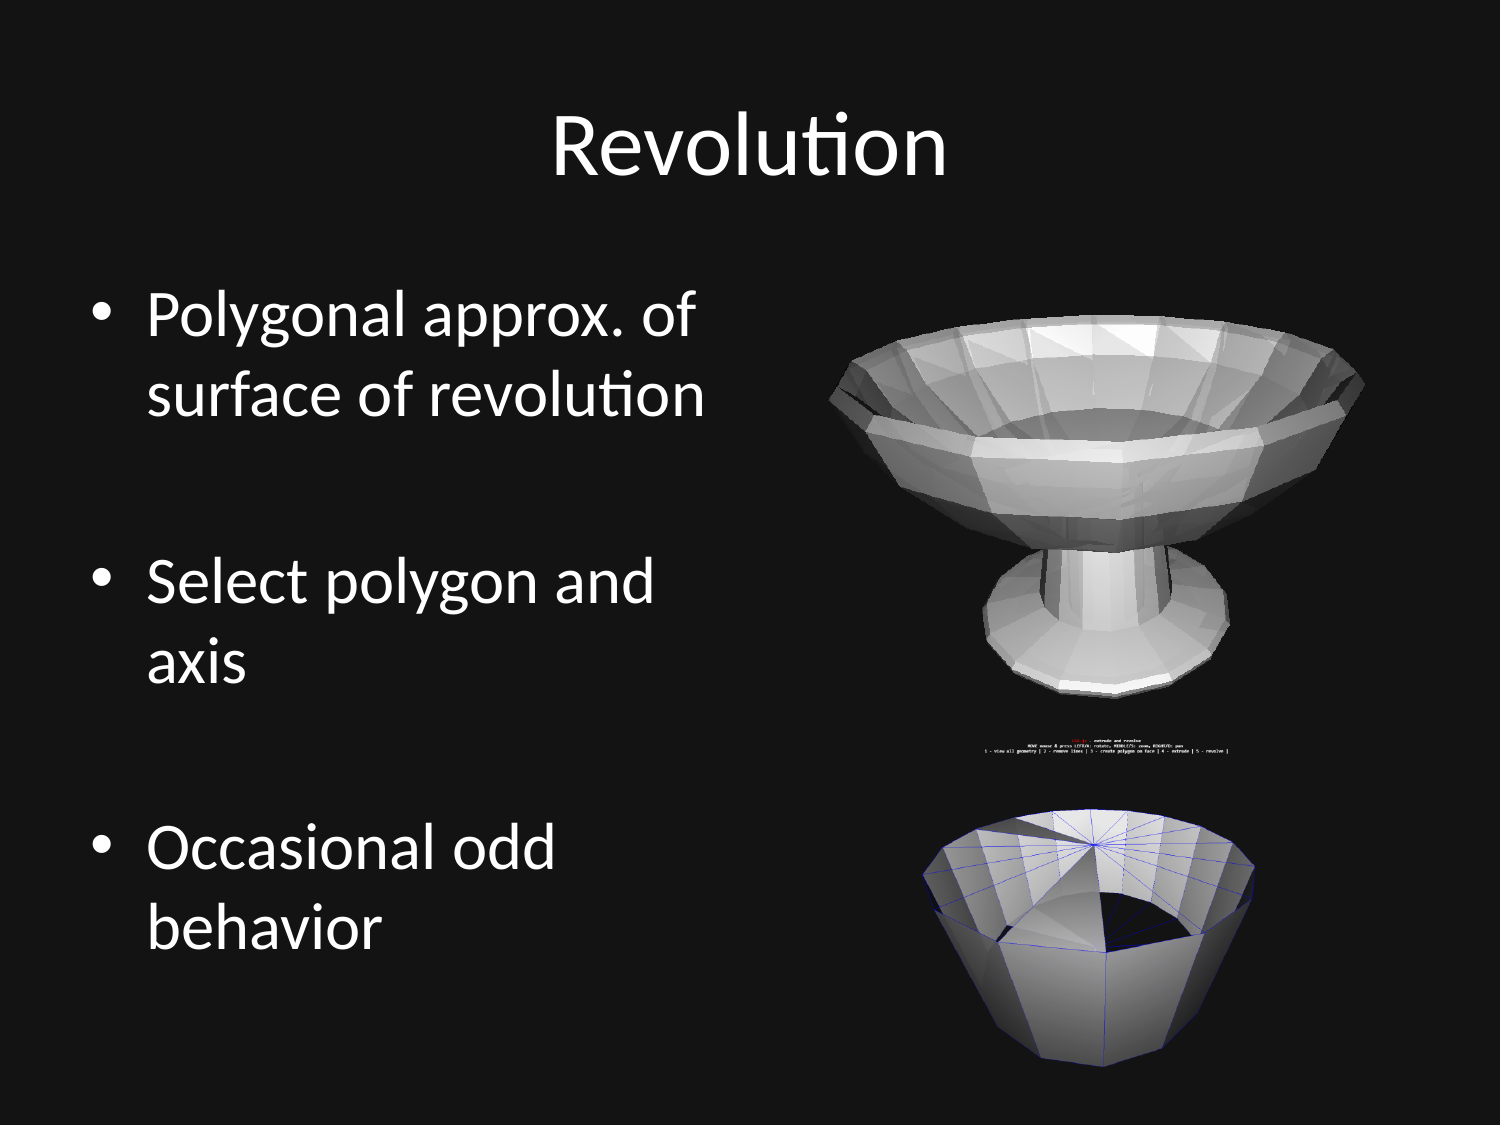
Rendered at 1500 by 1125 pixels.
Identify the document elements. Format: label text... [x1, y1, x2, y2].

picture [787, 200, 1421, 720]
list Polygonal approx. of surface of revolution Select polygon and axis Occasional odd behavior [75, 262, 763, 1005]
title Revolution [75, 45, 1425, 233]
picture [787, 737, 1422, 1088]
